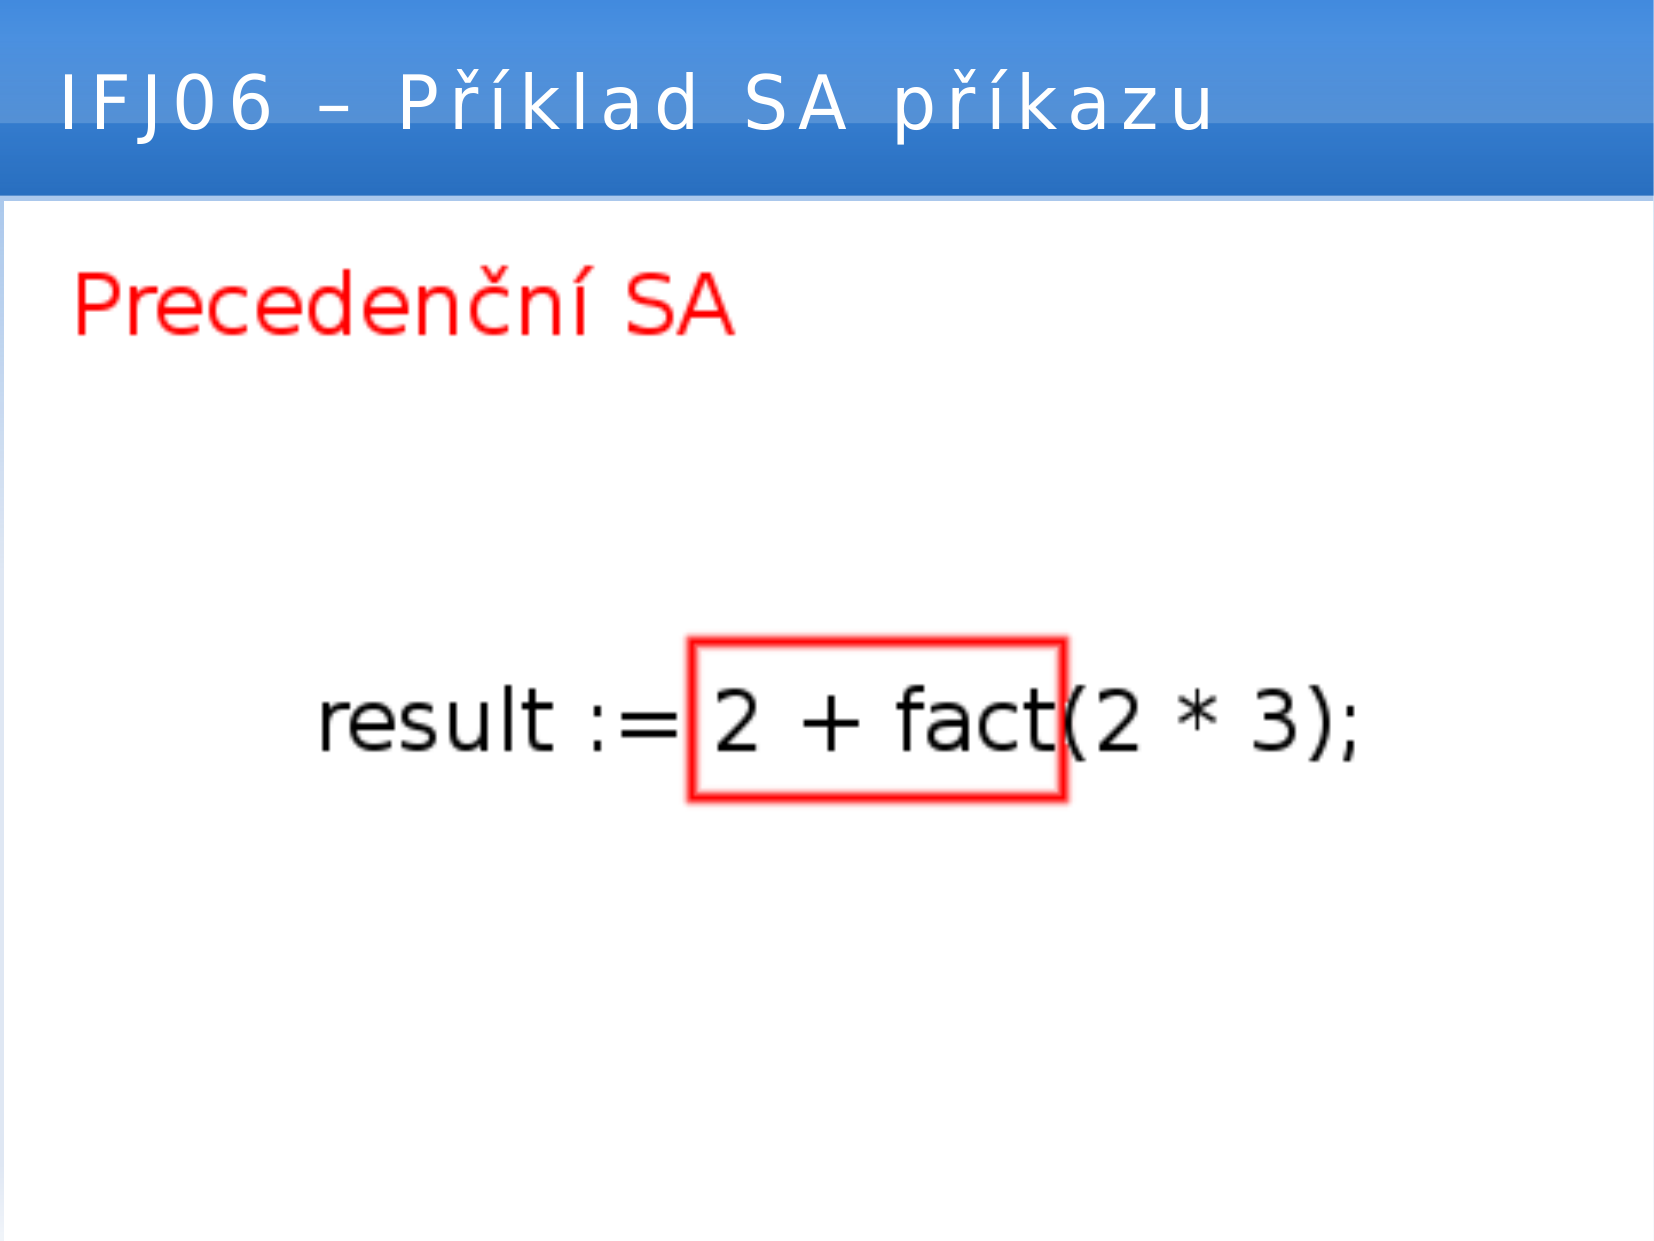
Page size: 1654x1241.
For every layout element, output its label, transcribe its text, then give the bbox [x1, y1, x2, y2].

picture [0, 0, 1654, 1241]
title IFJ06 – Příklad SA příkazu [59, 29, 1270, 178]
